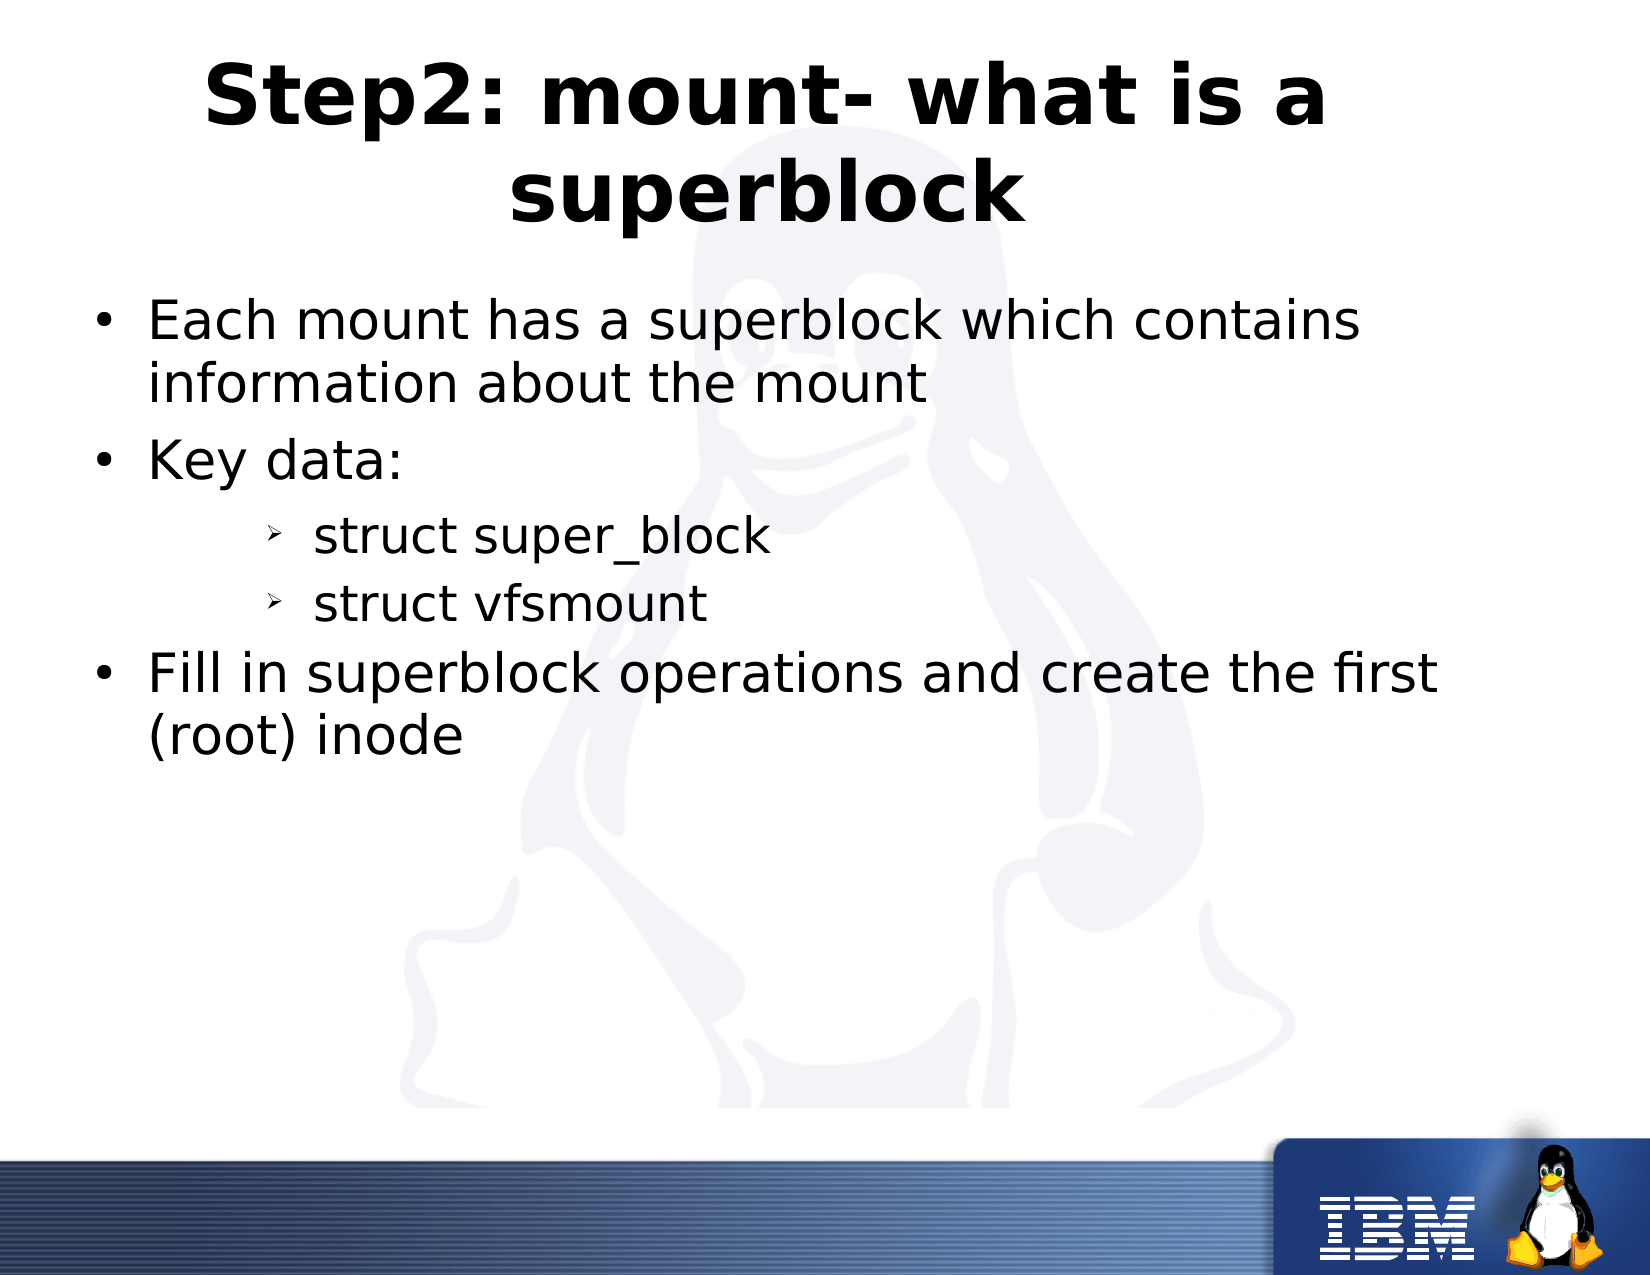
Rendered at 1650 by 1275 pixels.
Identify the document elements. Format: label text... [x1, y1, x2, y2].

list Each mount has a superblock which contains information about the mount Key data: struct super_block struct vfsmount Fill in superblock operations and create the first (root) inode [76, 289, 1457, 1050]
title Step2: mount- what is a superblock [76, 46, 1457, 241]
